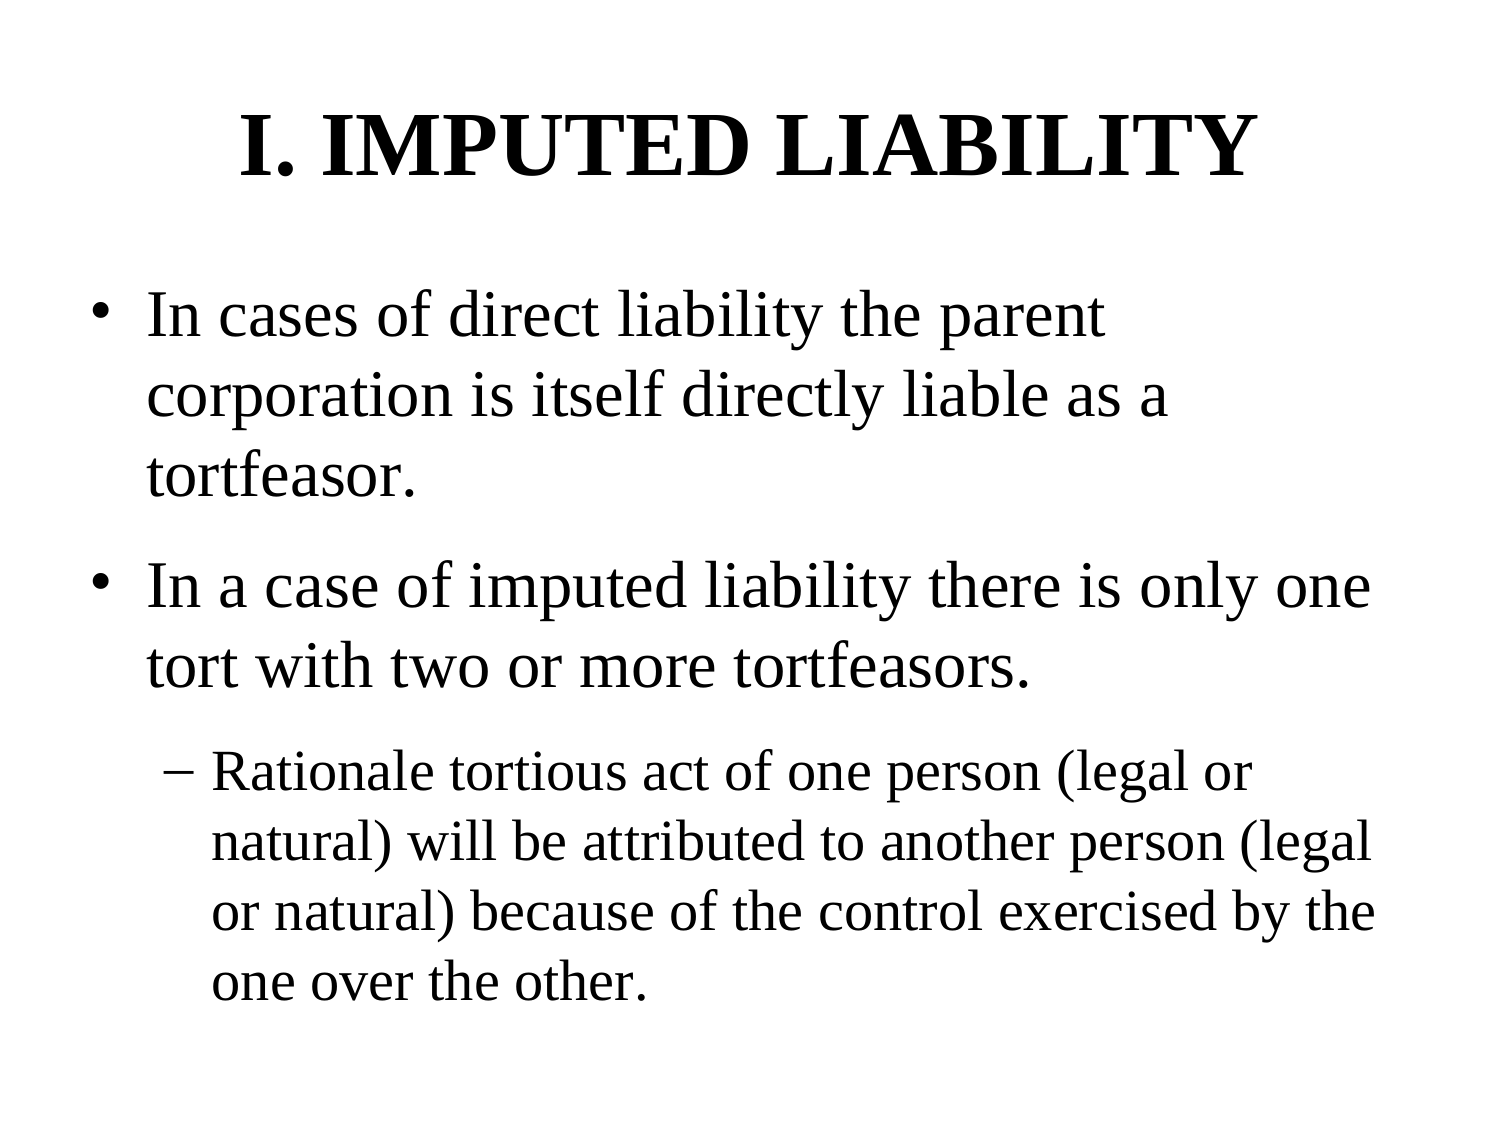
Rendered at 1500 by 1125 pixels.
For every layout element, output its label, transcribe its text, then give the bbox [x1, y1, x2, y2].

list In cases of direct liability the parent corporation is itself directly liable as a tortfeasor. In a case of imputed liability there is only one tort with two or more tortfeasors. Rationale tortious act of one person (legal or natural) will be attributed to another person (legal or natural) because of the control exercised by the one over the other. [75, 262, 1426, 1005]
title I. IMPUTED LIABILITY [75, 45, 1426, 233]
